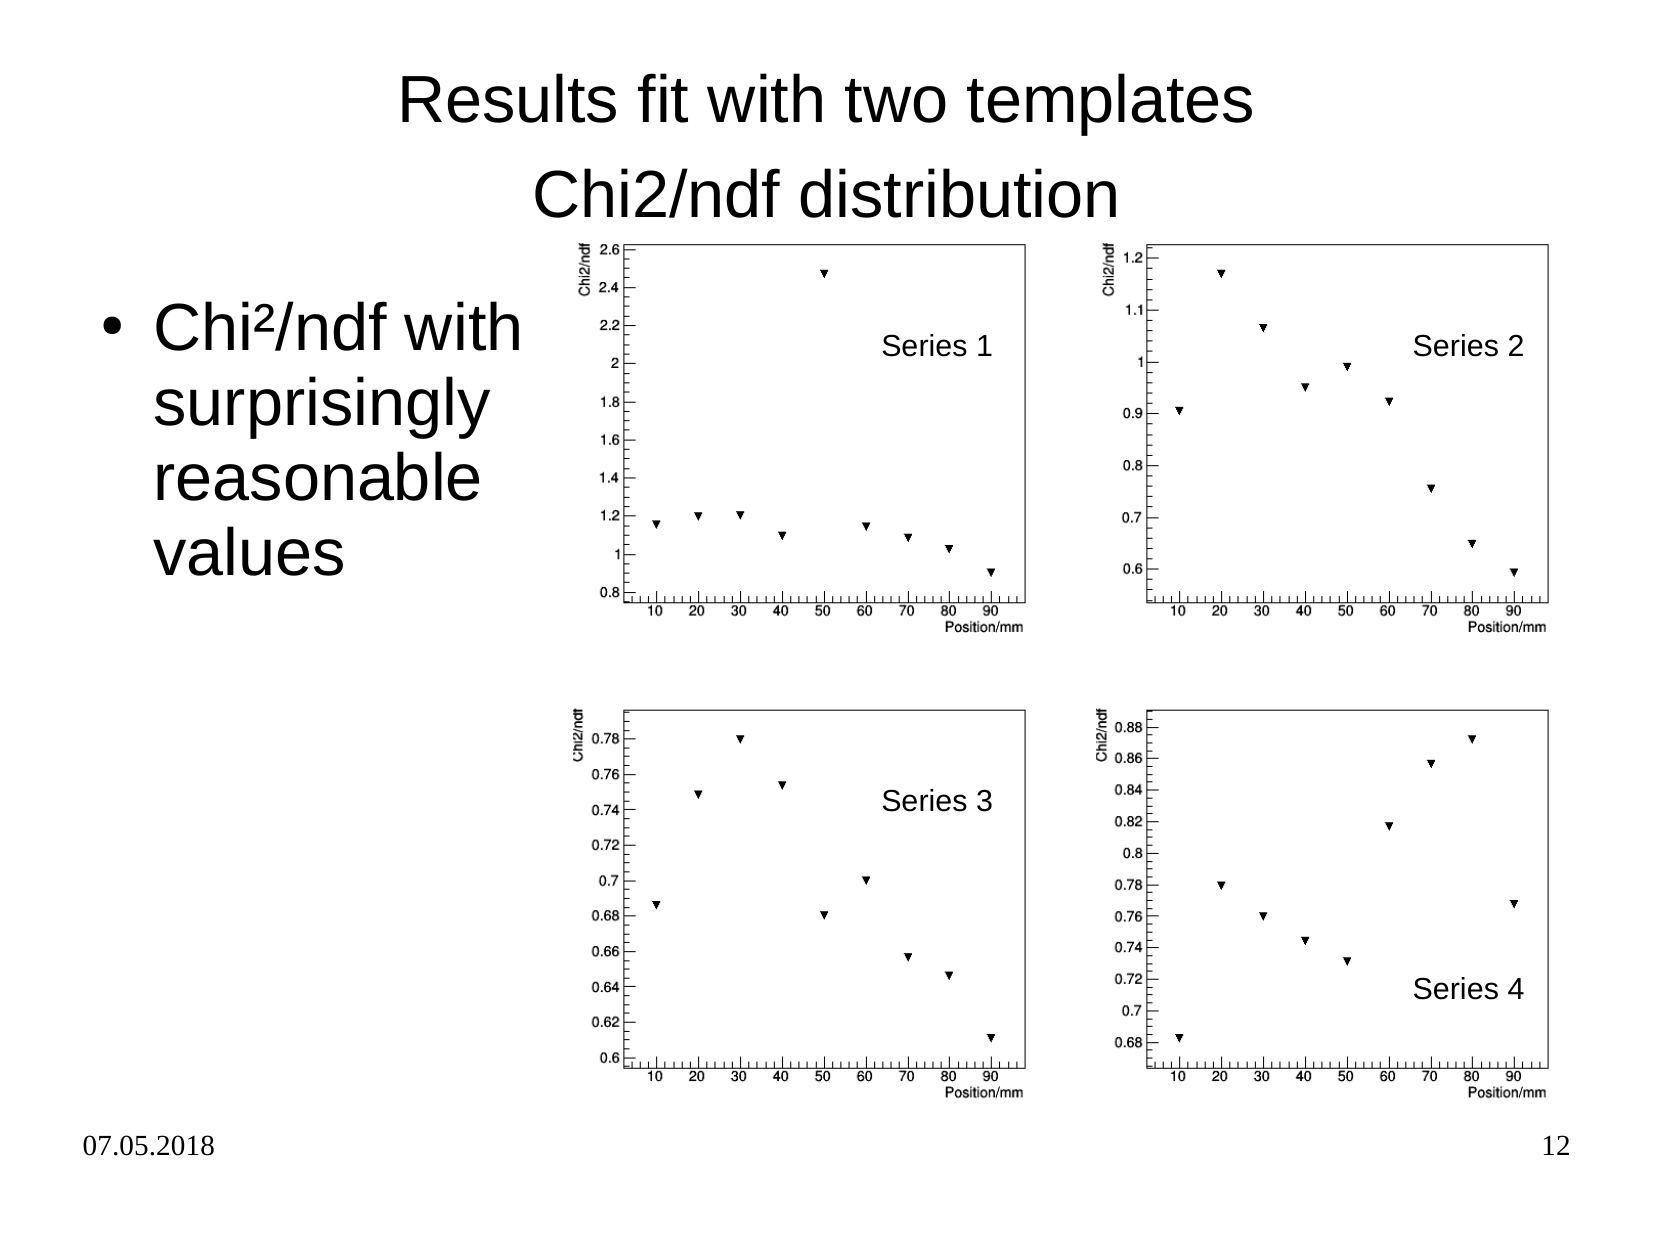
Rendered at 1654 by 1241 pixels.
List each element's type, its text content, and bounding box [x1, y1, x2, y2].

list Series 2 [1360, 328, 1528, 391]
title Results fit with two templates [82, 49, 1571, 143]
picture [563, 191, 1609, 1122]
title Chi2/ndf distribution [82, 143, 1571, 245]
list Series 1 [829, 328, 996, 391]
list Series 4 [1361, 972, 1528, 1034]
list Series 3 [829, 783, 997, 845]
list Chi²/ndf with surprisingly reasonable values [82, 290, 556, 1010]
